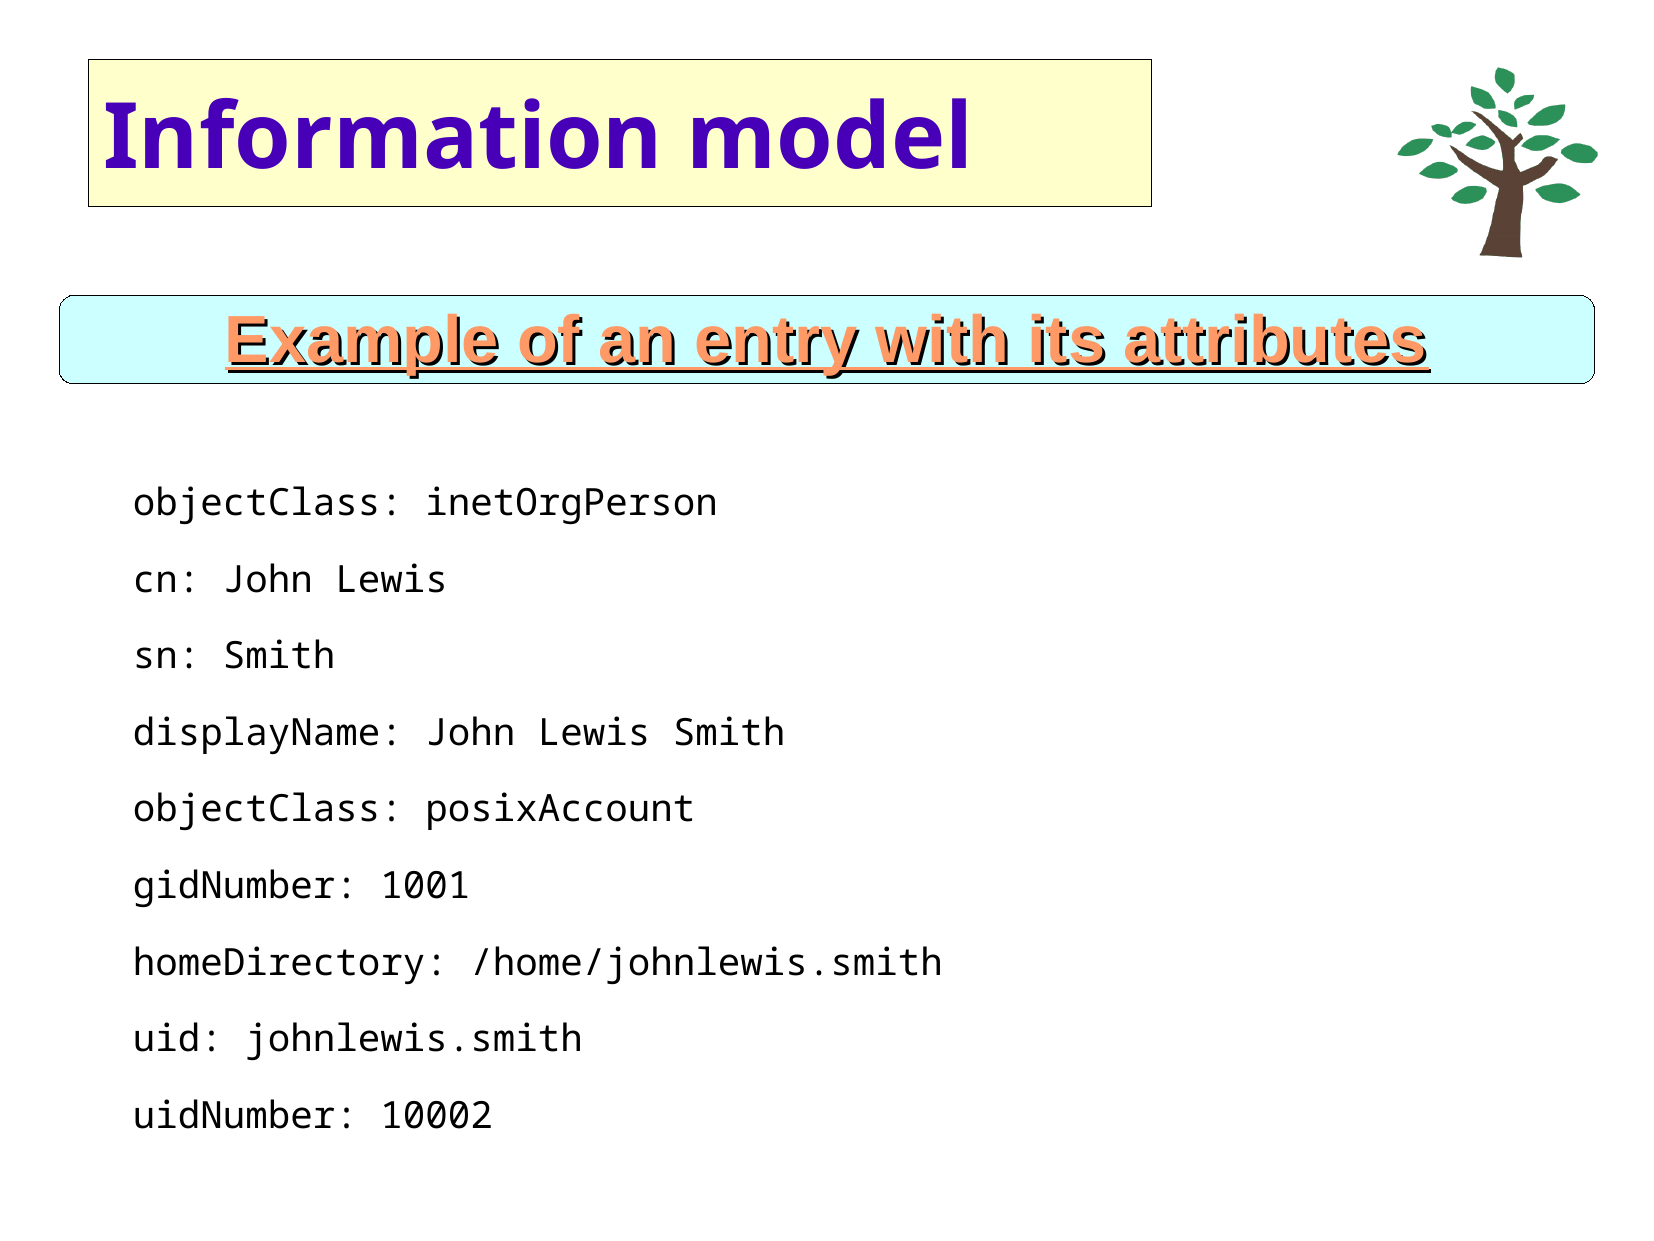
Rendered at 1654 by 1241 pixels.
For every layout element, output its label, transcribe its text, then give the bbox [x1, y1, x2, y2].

picture [1387, 58, 1625, 266]
text_box Example of an entry with its attributes [59, 295, 1595, 384]
text_box Information model [88, 59, 1152, 207]
text_box objectClass: inetOrgPerson cn: John Lewis sn: Smith displayName: John Lewis Smith objectClass: posixAccount gidNumber: 1001 homeDirectory: /home/johnlewis.smith uid: johnlewis.smith uidNumber: 10002 [118, 442, 1477, 1152]
